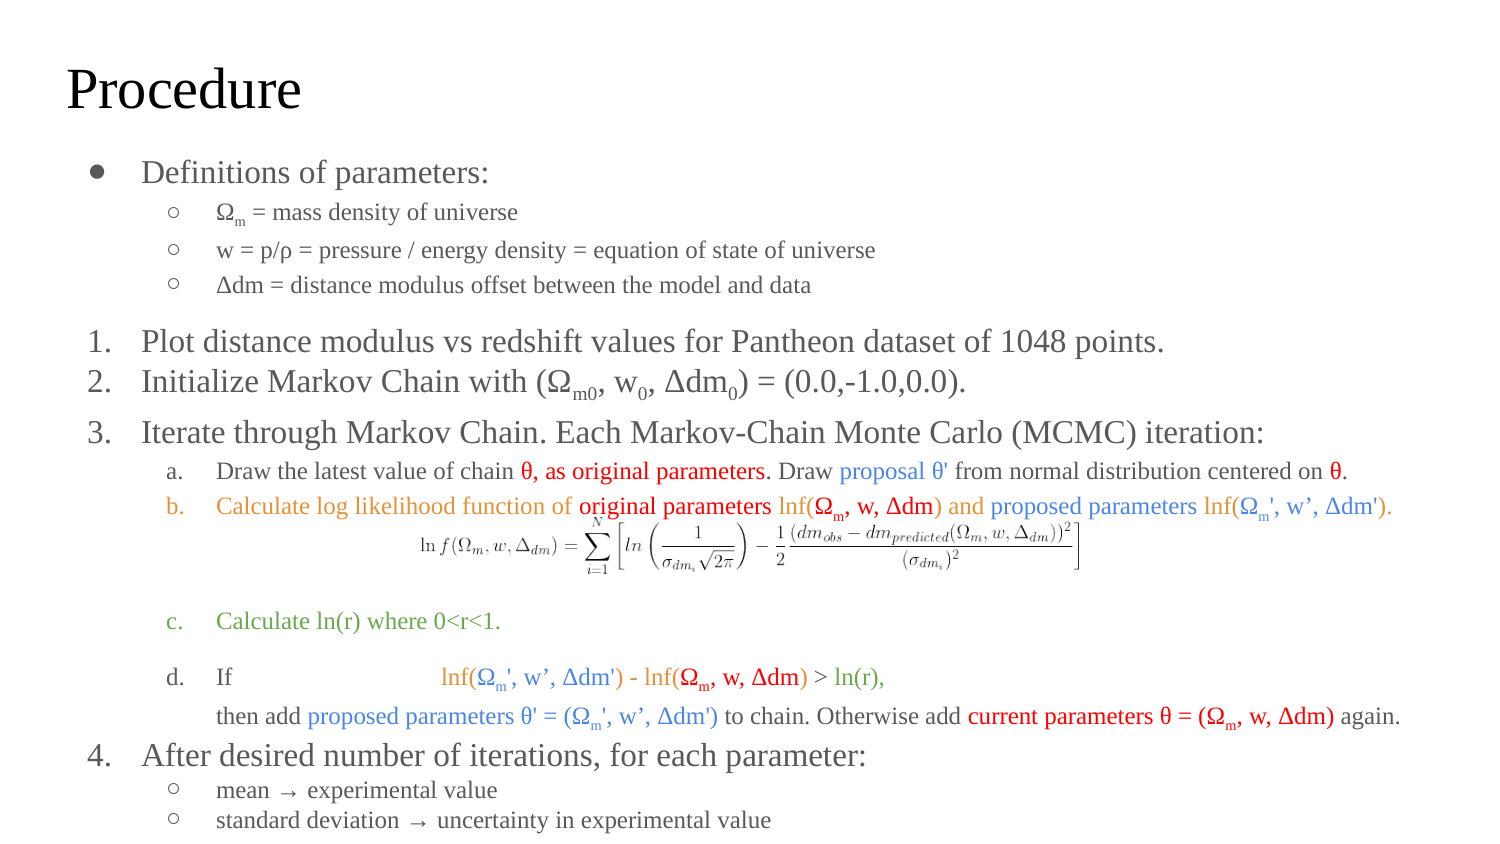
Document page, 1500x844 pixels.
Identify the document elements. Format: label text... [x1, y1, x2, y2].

list Definitions of parameters: Ωm = mass density of universe w = p/ρ = pressure / energy density = equation of state of universe Δdm = distance modulus offset between the model and data Plot distance modulus vs redshift values for Pantheon dataset of 1048 points. Initialize Markov Chain with (Ωm0, w0, Δdm0) = (0.0,-1.0,0.0). Iterate through Markov Chain. Each Markov-Chain Monte Carlo (MCMC) iteration: Draw the latest value of chain θ, as original parameters. Draw proposal θ' from normal distribution centered on θ. Calculate log likelihood function of original parameters lnf(Ωm, w, Δdm) and proposed parameters lnf(Ωm', w’, Δdm'). Calculate ln(r) where 0<r<1. If lnf(Ωm', w’, Δdm') - lnf(Ωm, w, Δdm) > ln(r), then add proposed parameters θ' = (Ωm', w’, Δdm') to chain. Otherwise add current parameters θ = (Ωm, w, Δdm) again. After desired number of iterations, for each parameter: mean → experimental value standard deviation → uncertainty in experimental value [51, 129, 1449, 844]
title Procedure [51, 35, 1449, 129]
picture [420, 517, 1080, 574]
